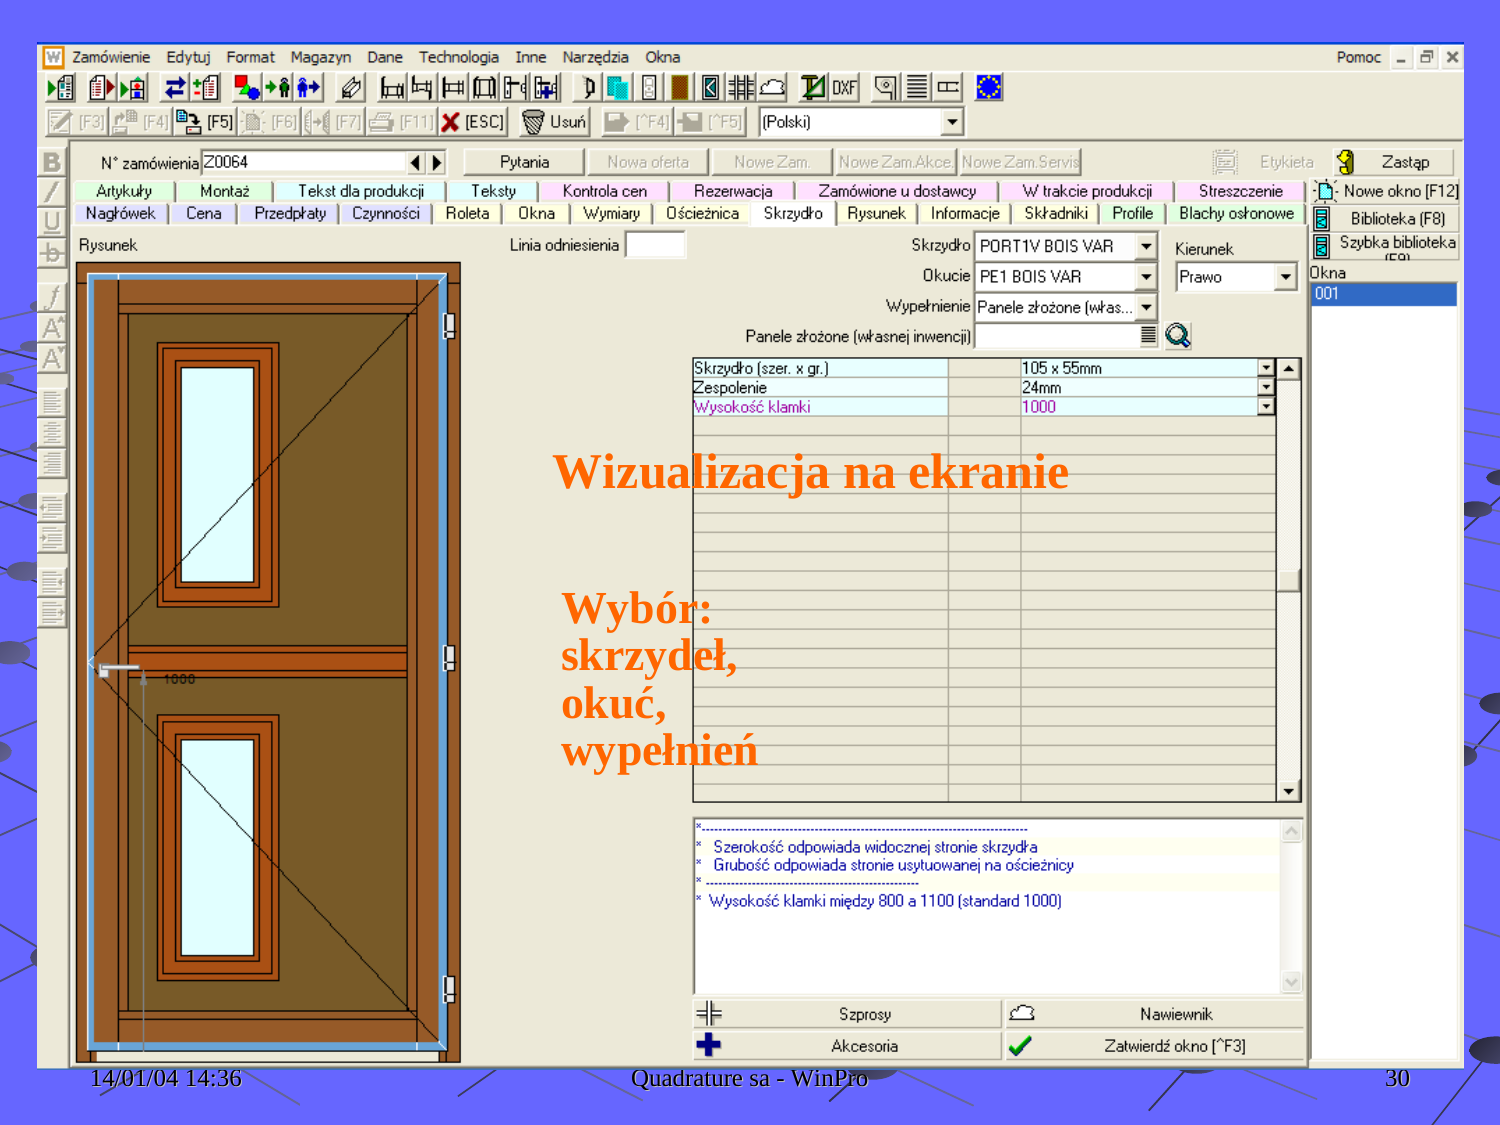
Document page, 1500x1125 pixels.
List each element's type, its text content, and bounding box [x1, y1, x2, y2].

picture [37, 42, 1464, 1070]
text_box Wizualizacja na ekranie [552, 447, 1090, 499]
text_box Wybór: skrzydeł, okuć, wypełnień [560, 586, 814, 775]
